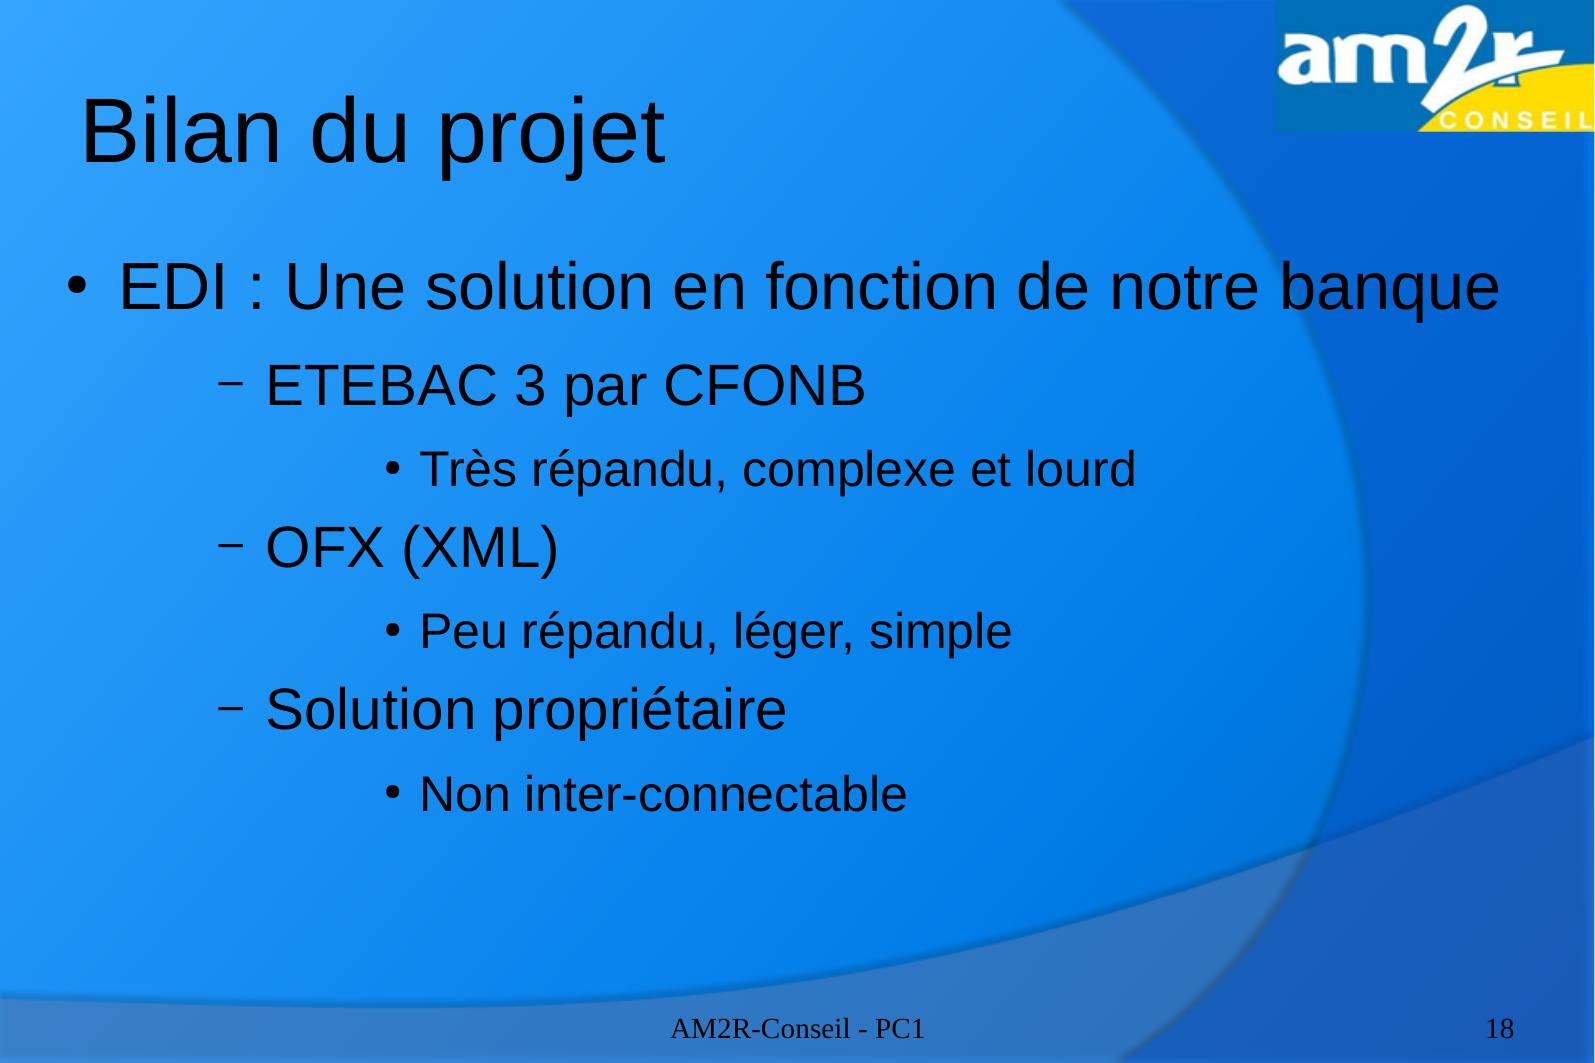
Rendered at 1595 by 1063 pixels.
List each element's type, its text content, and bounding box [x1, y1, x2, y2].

title Bilan du projet [79, 42, 1253, 220]
picture [0, 0, 1595, 1063]
list EDI : Une solution en fonction de notre banque ETEBAC 3 par CFONB Très répandu, complexe et lourd OFX (XML) Peu répandu, léger, simple Solution propriétaire Non inter-connectable [29, 248, 1515, 951]
